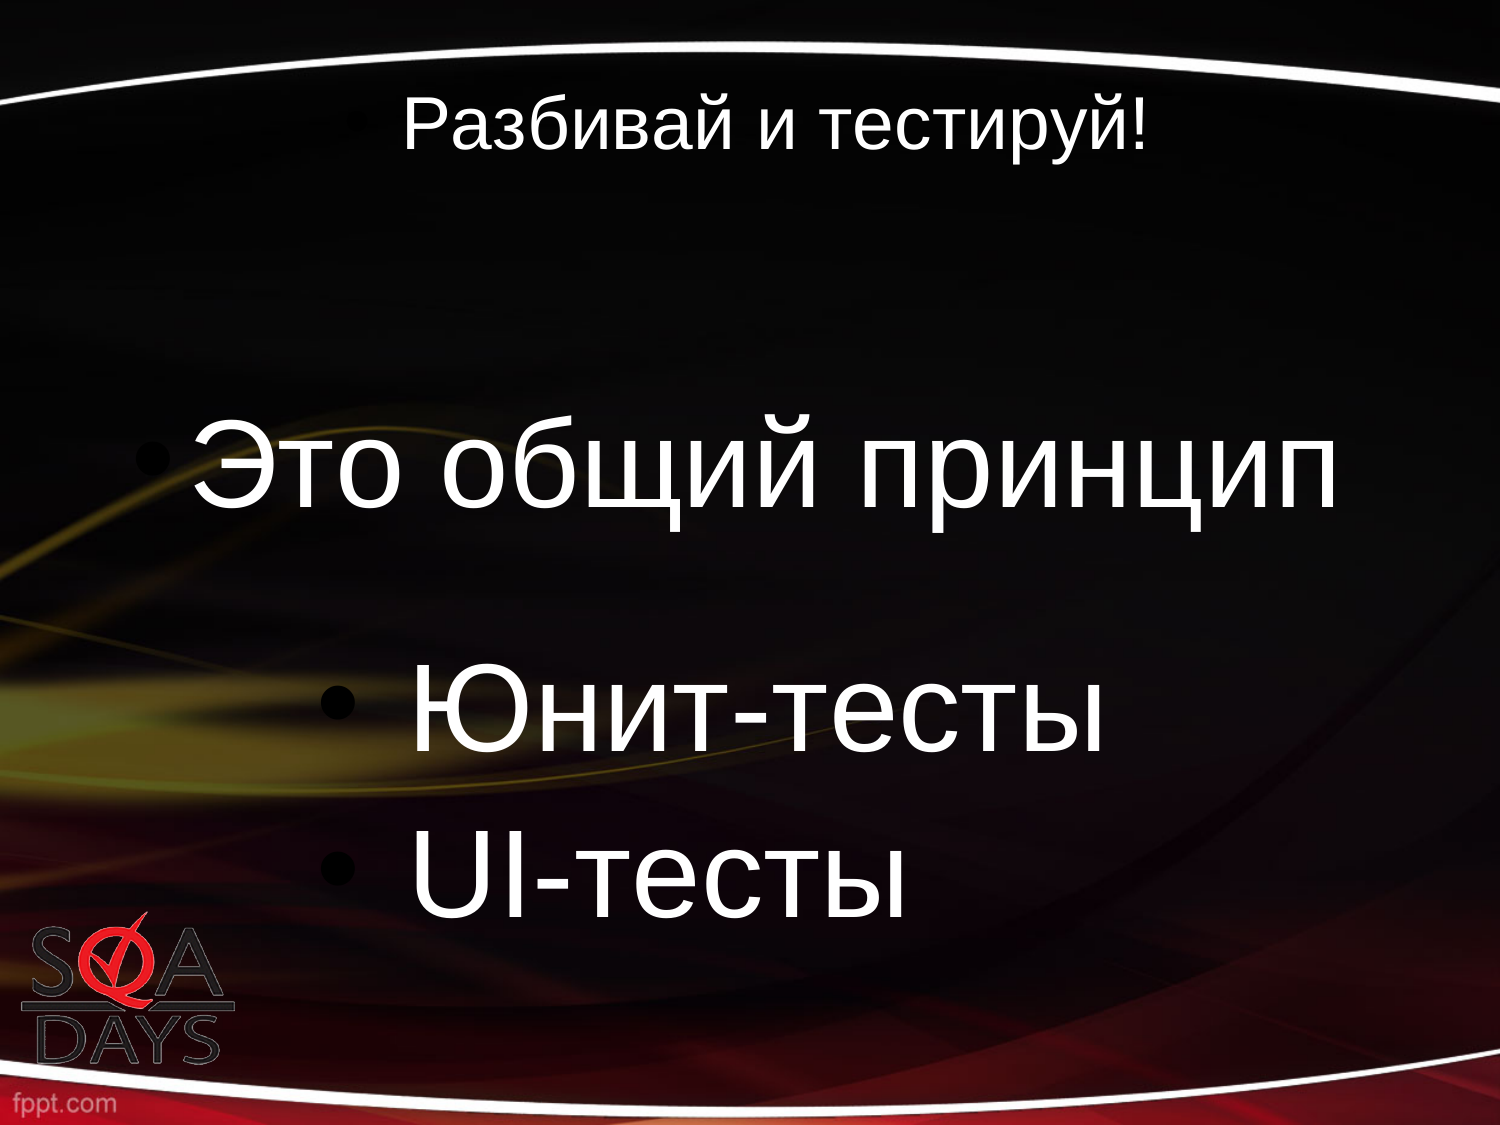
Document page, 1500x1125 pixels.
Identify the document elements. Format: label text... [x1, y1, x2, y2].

picture [0, 0, 1500, 1125]
list Юнит-тесты UI-тесты [302, 618, 1123, 951]
list Разбивай и тестируй! [90, 45, 1406, 196]
list Это общий принцип [117, 345, 1357, 571]
